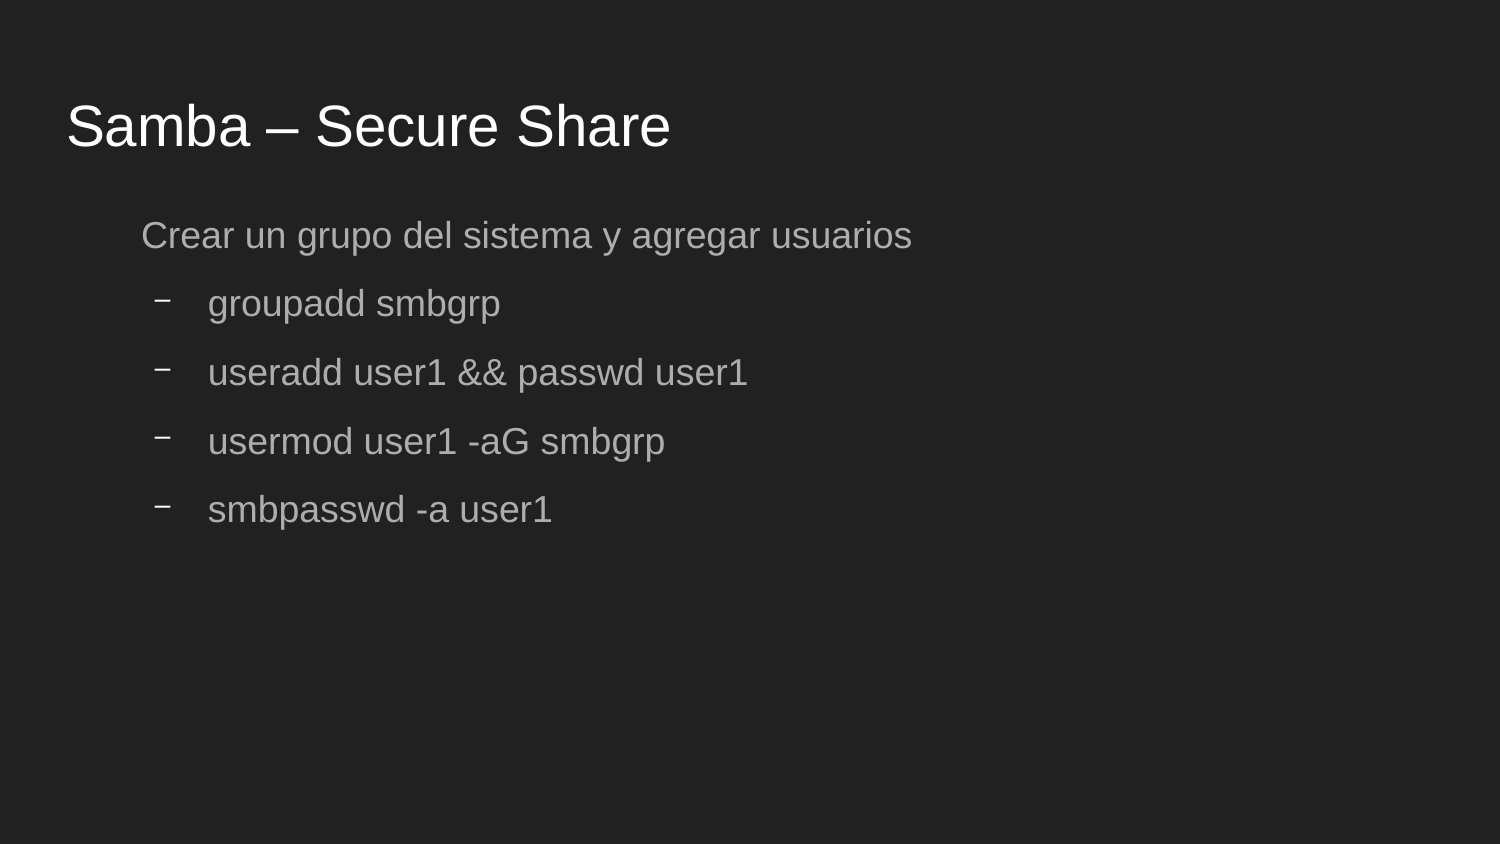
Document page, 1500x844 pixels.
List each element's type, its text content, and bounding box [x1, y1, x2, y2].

title Samba – Secure Share [51, 72, 1449, 167]
list Crear un grupo del sistema y agregar usuarios groupadd smbgrp useradd user1 && passwd user1 usermod user1 -aG smbgrp smbpasswd -a user1 [51, 189, 1261, 750]
